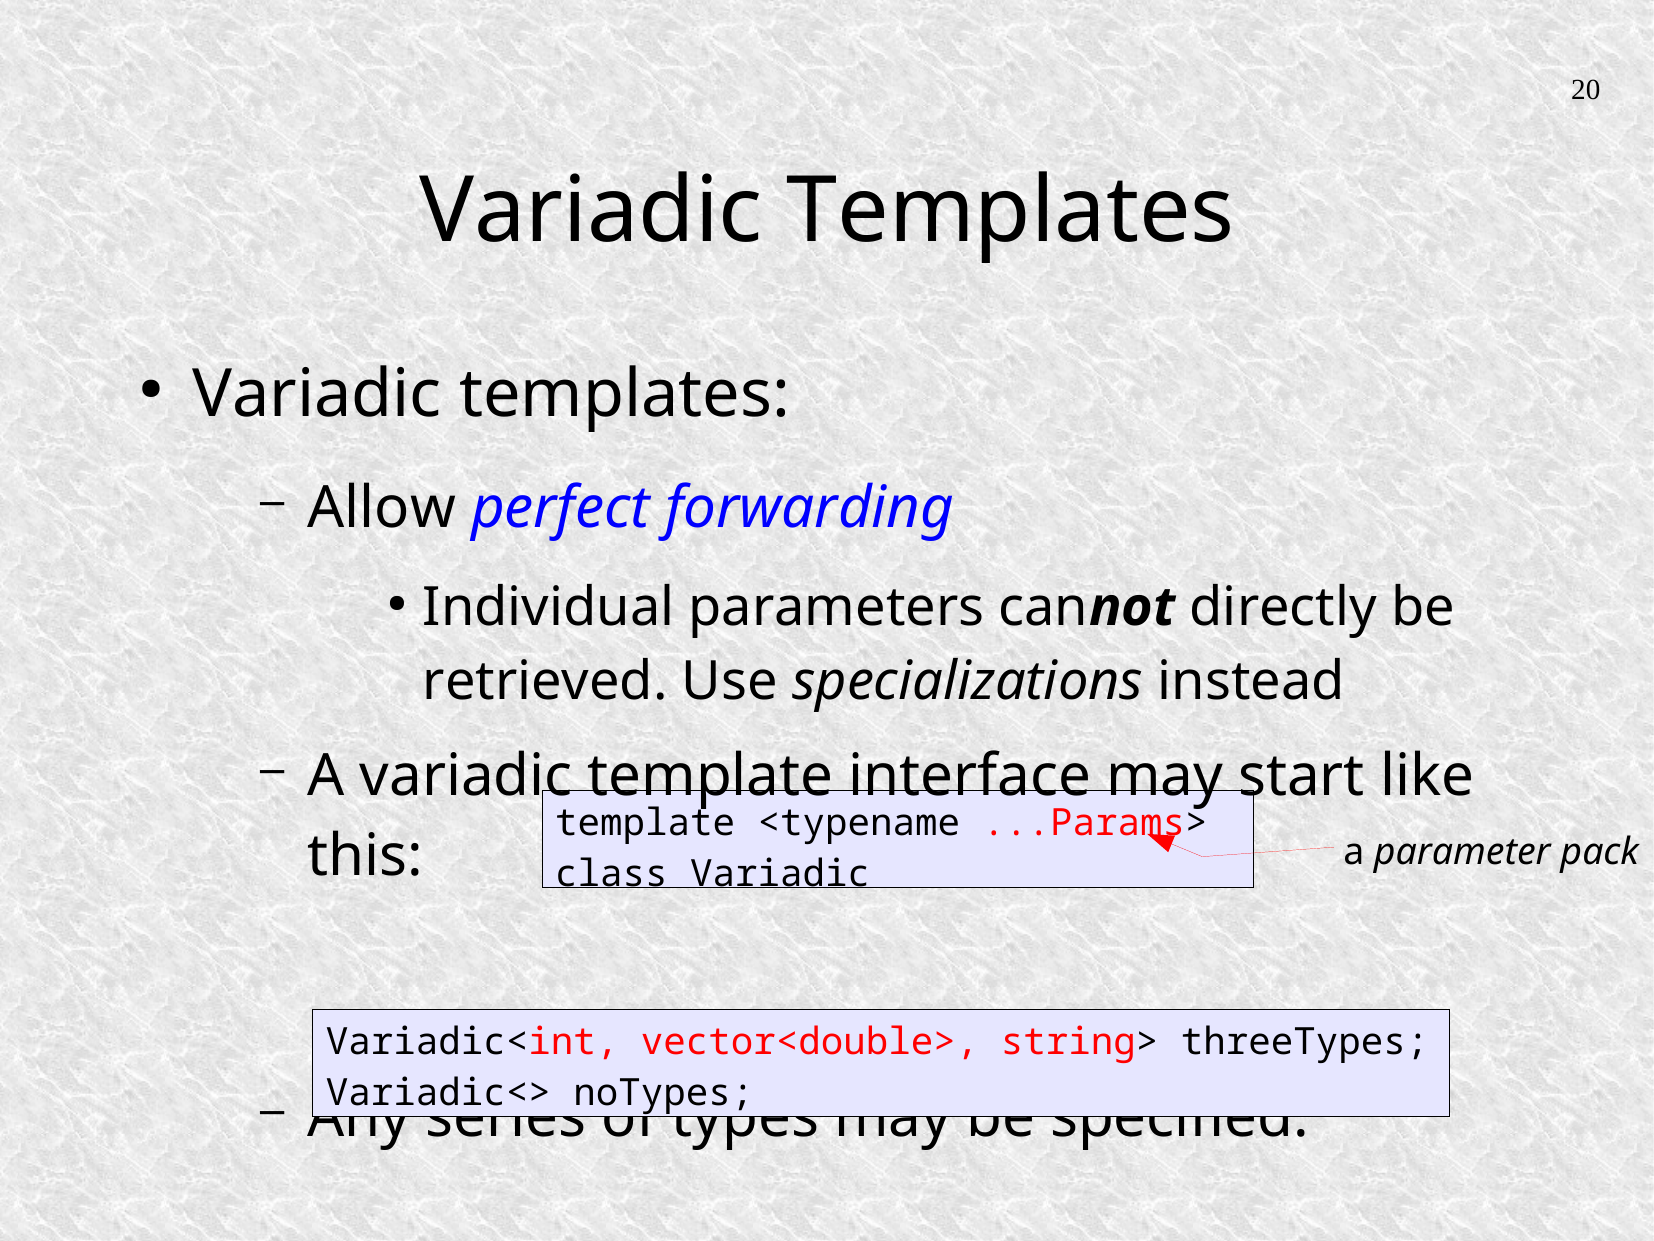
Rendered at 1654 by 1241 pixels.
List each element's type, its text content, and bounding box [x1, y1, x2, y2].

text_box template <typename ...Params> class Variadic [555, 795, 1208, 883]
title Variadic Templates [121, 102, 1534, 311]
list Variadic templates: Allow perfect forwarding Individual parameters cannot directly be retrieved. Use specializations instead A variadic template interface may start like this: Any series of types may be specified: [121, 344, 1534, 1127]
text_box Variadic<int, vector<double>, string> threeTypes; Variadic<> noTypes; [325, 1014, 1452, 1119]
picture [0, 0, 1654, 1241]
text_box a parameter pack [1343, 824, 1621, 871]
text_box [312, 1009, 1450, 1117]
